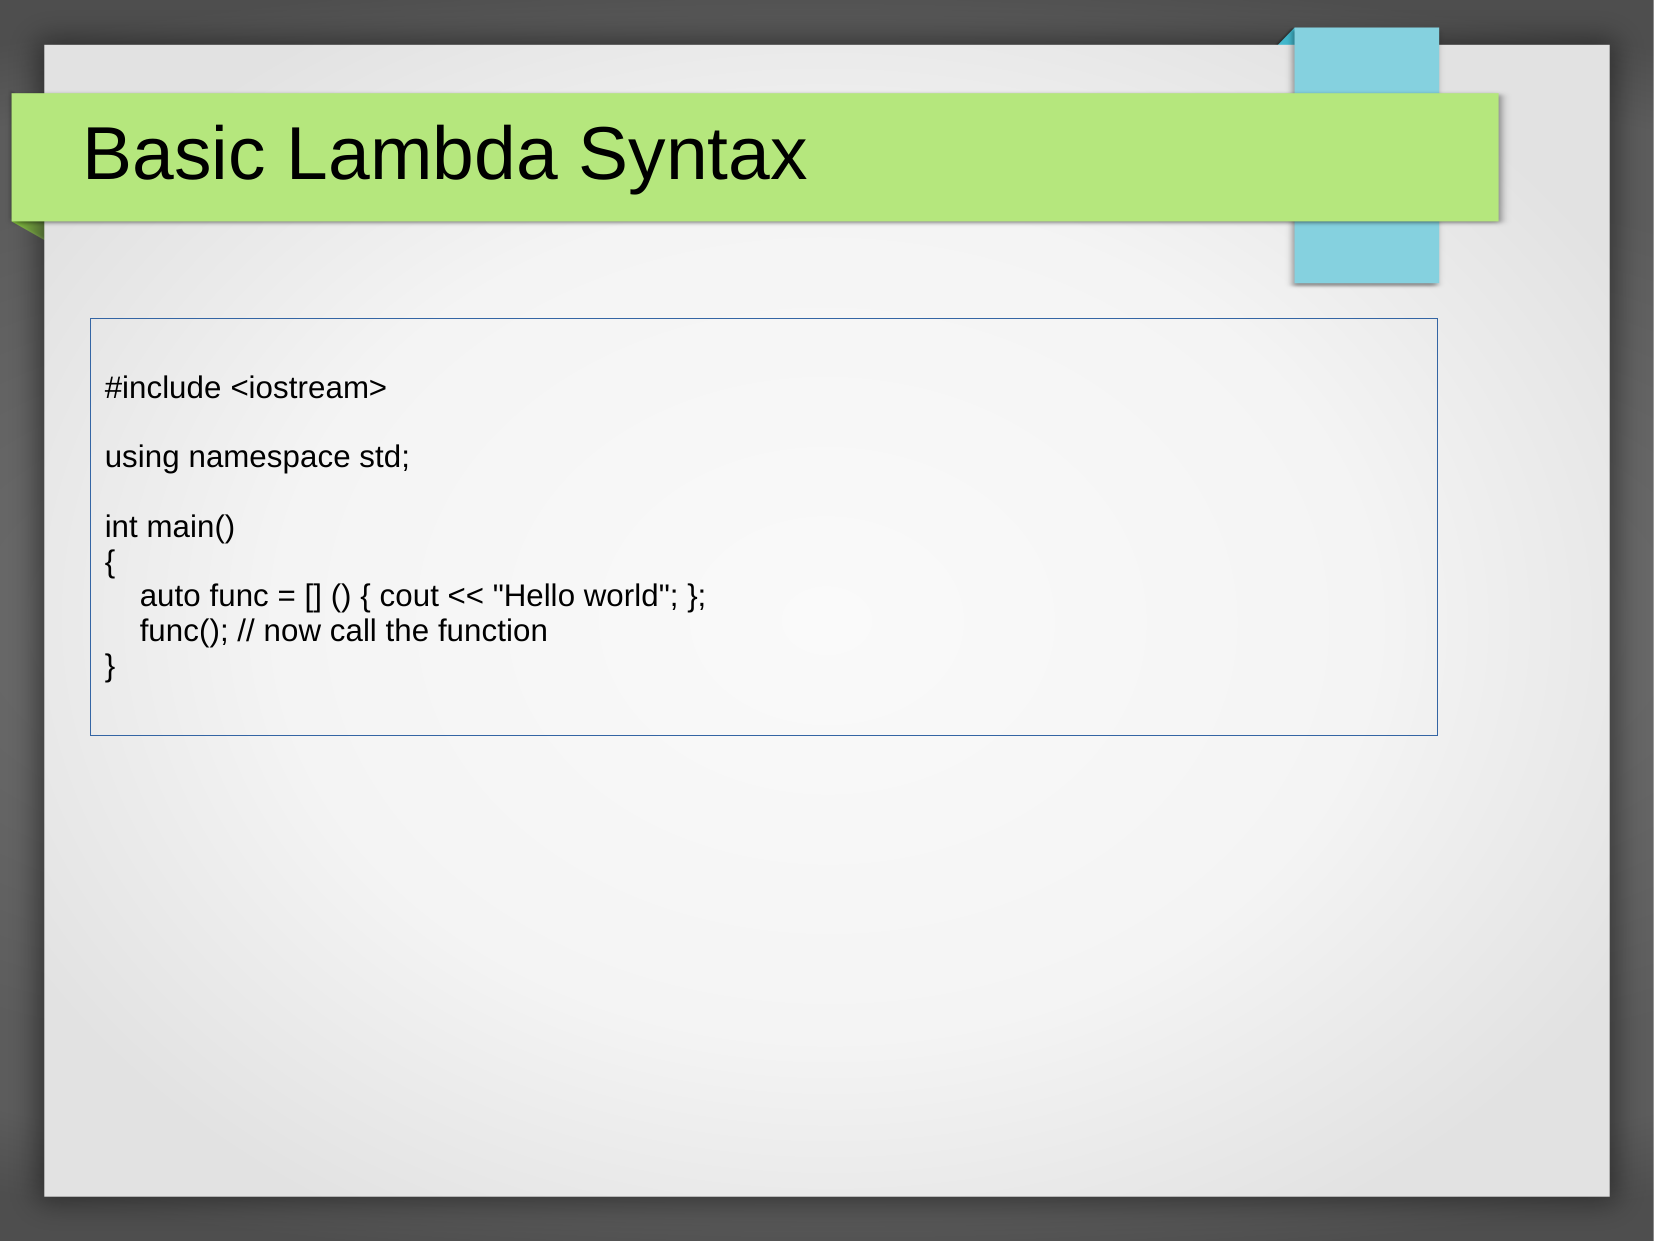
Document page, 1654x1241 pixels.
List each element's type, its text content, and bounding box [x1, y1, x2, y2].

picture [0, 0, 1654, 1241]
title Basic Lambda Syntax [82, 94, 1264, 213]
text_box #include <iostream> using namespace std; int main() { auto func = [] () { cout << "Hello world"; }; func(); // now call the function } [90, 318, 1438, 736]
